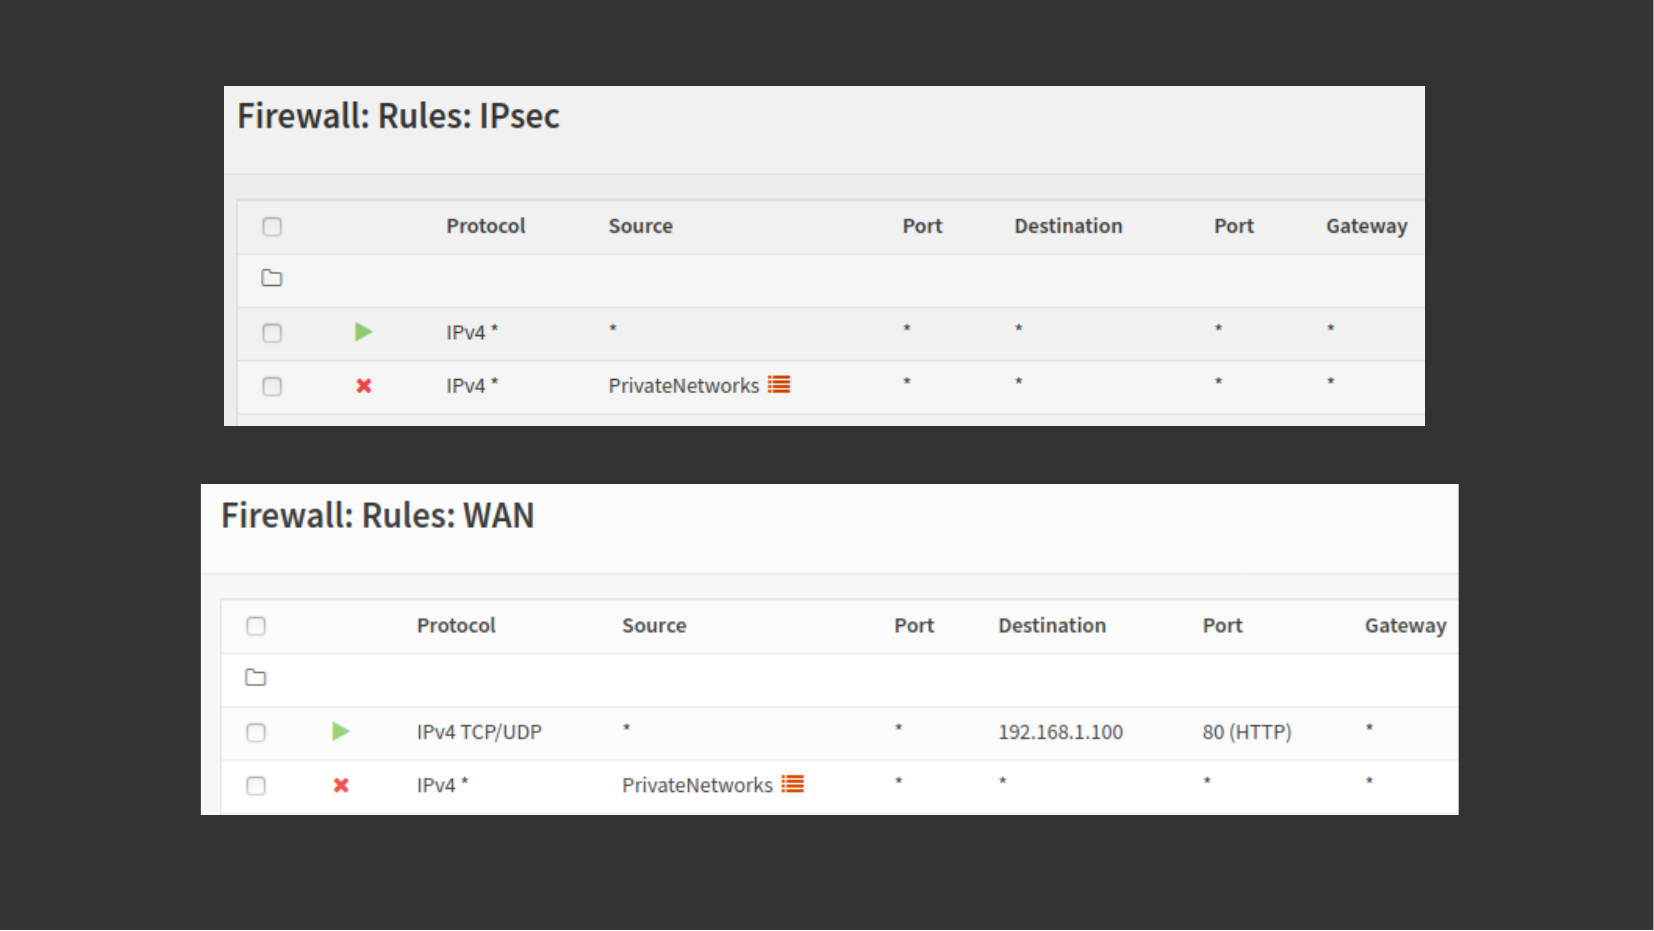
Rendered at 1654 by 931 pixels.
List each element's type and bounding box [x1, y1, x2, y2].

picture [200, 484, 1459, 815]
picture [224, 86, 1425, 426]
